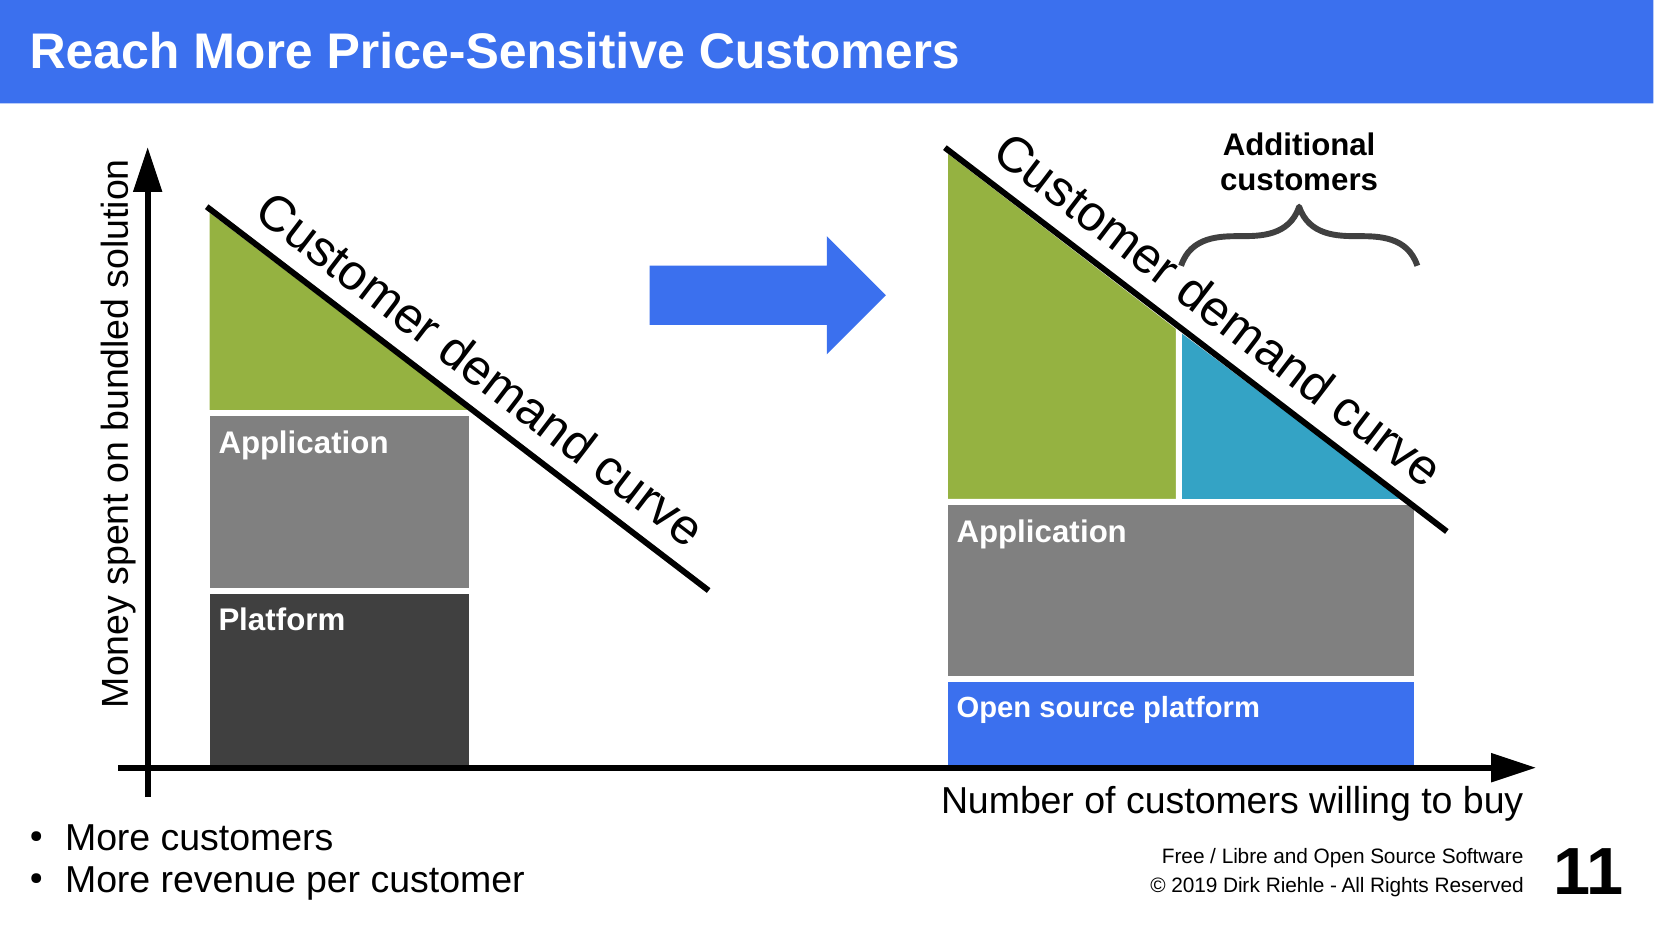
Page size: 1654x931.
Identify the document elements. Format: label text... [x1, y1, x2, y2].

text_box [944, 152, 1400, 501]
text_box Additional customers [1181, 118, 1418, 207]
text_box Number of customers willing to buy [1182, 768, 1536, 857]
text_box [649, 236, 886, 355]
title Reach More Price-Sensitive Customers [0, 0, 1654, 104]
text_box Open source platform [944, 680, 1418, 765]
text_box Platform [206, 590, 473, 693]
text_box Application [944, 501, 1418, 680]
text_box More customers More revenue per customer [0, 693, 1182, 931]
text_box Money spent on bundled solution [59, 147, 147, 693]
text_box [206, 211, 470, 413]
text_box Application [206, 413, 473, 590]
